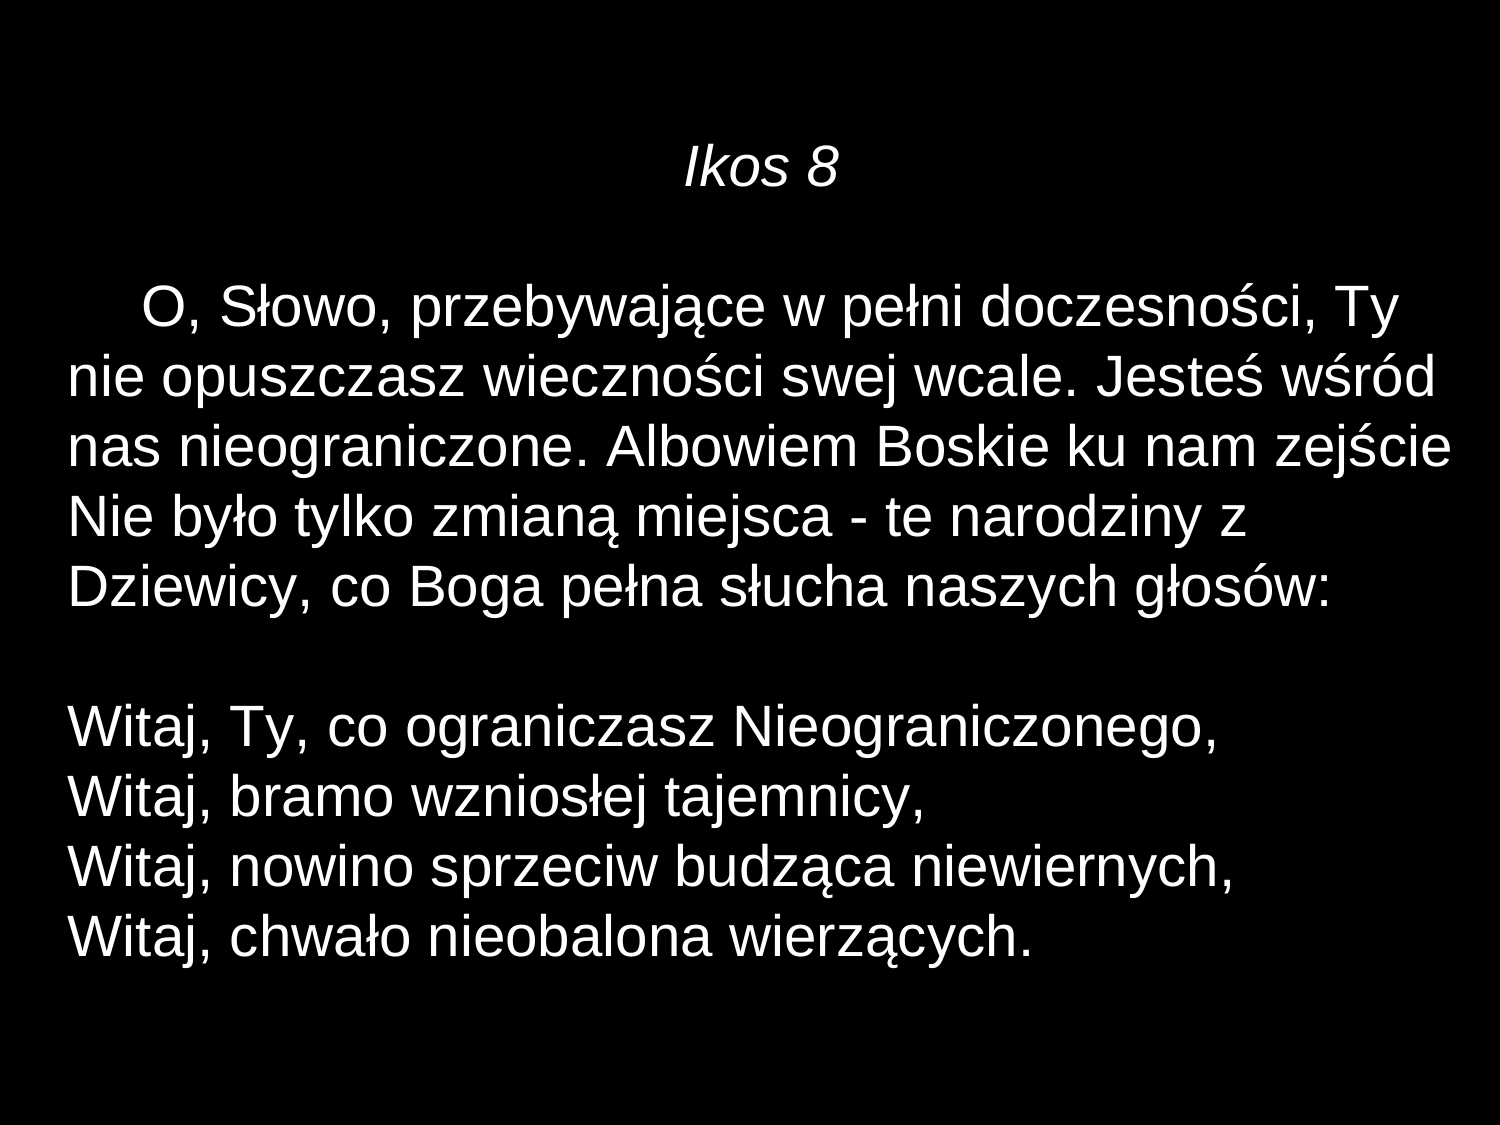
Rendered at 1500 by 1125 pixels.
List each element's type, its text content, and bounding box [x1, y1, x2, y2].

text_box Ikos 8 O, Słowo, przebywające w pełni doczesności, Ty nie opuszczasz wieczności swej wcale. Jesteś wśród nas nieograniczone. Albowiem Boskie ku nam zejście Nie było tylko zmianą miejsca - te narodziny z Dziewicy, co Boga pełna słucha naszych głosów: Witaj, Ty, co ograniczasz Nieograniczonego, Witaj, bramo wzniosłej tajemnicy, Witaj, nowino sprzeciw budząca niewiernych, Witaj, chwało nieobalona wierzących. [53, 120, 1483, 976]
